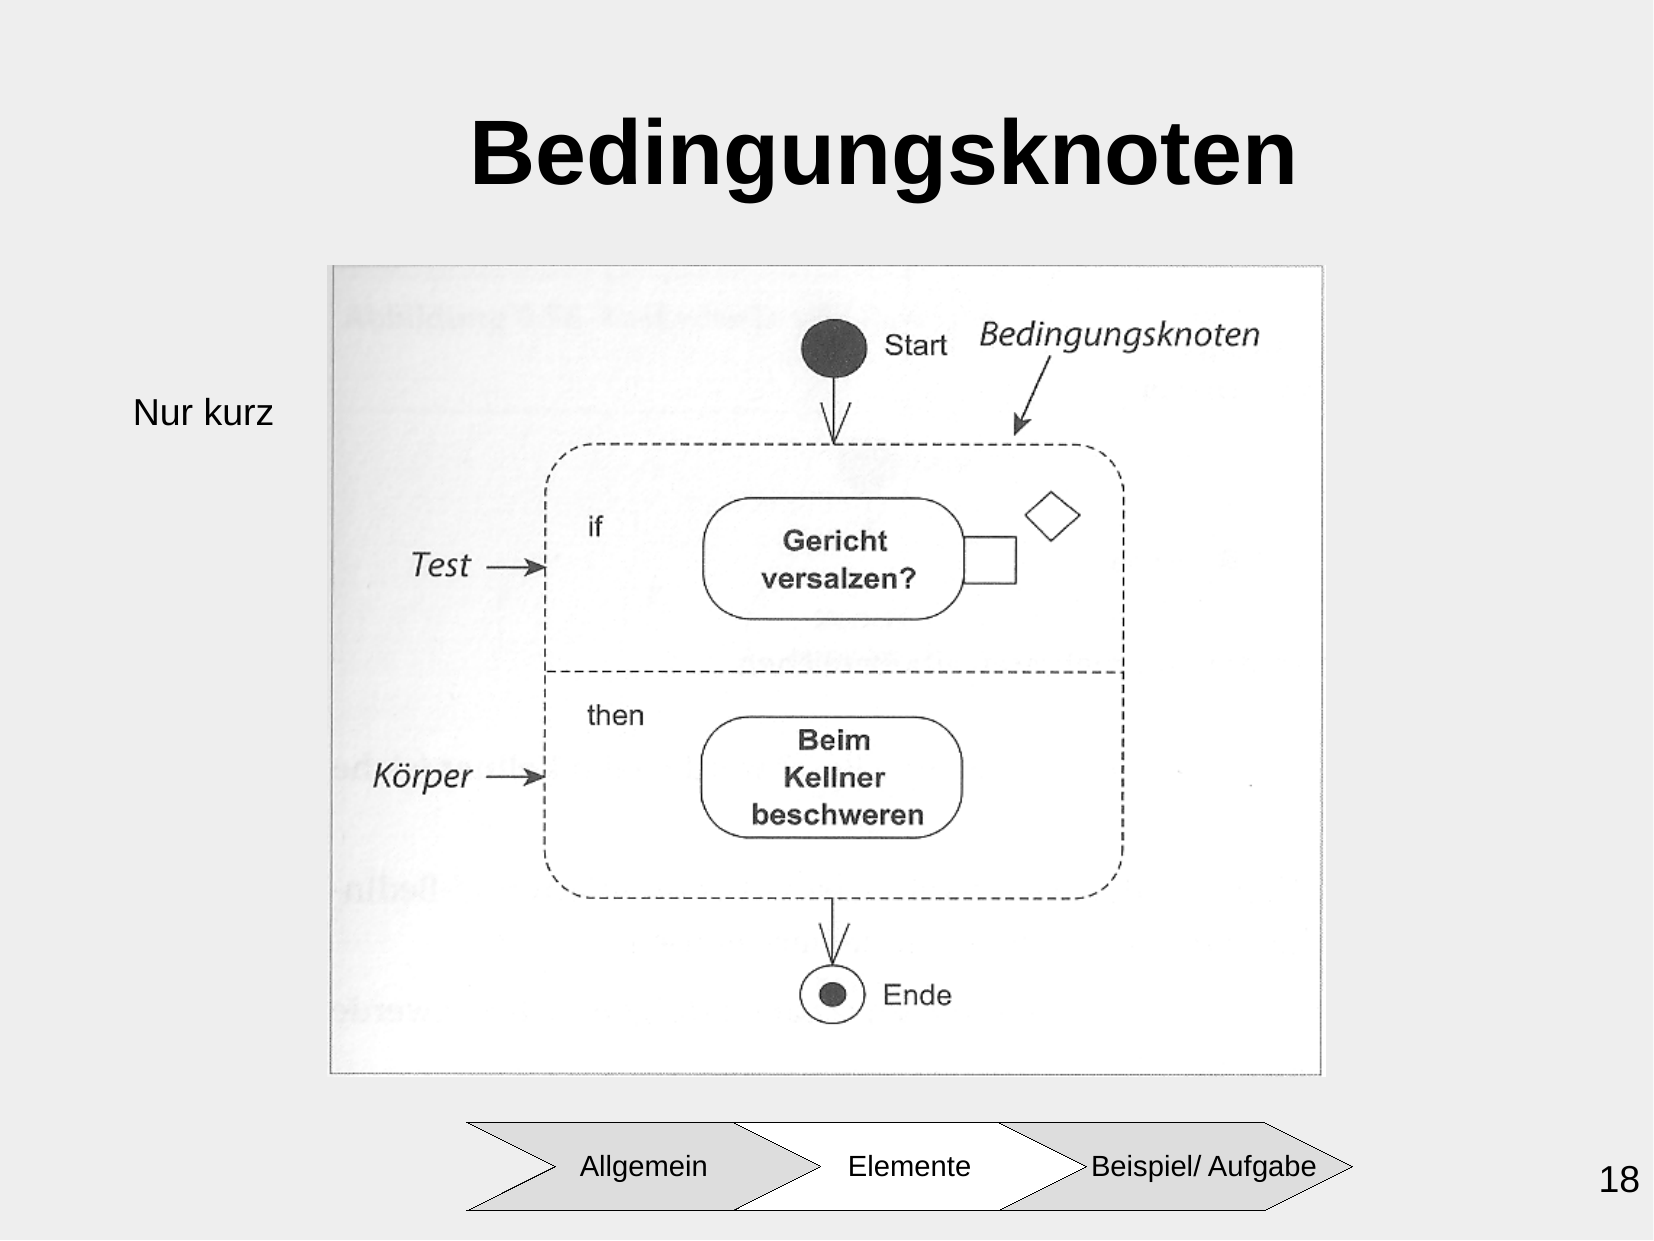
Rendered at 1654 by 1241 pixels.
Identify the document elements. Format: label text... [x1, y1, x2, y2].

text_box <Nummer> [1584, 1151, 1654, 1209]
picture [327, 265, 1326, 1077]
text_box Beispiel/ Aufgabe [998, 1122, 1353, 1211]
title Bedingungsknoten [124, 49, 1613, 257]
text_box Nur kurz [118, 383, 290, 441]
text_box Elemente [732, 1122, 1085, 1211]
text_box Allgemein [466, 1122, 819, 1211]
